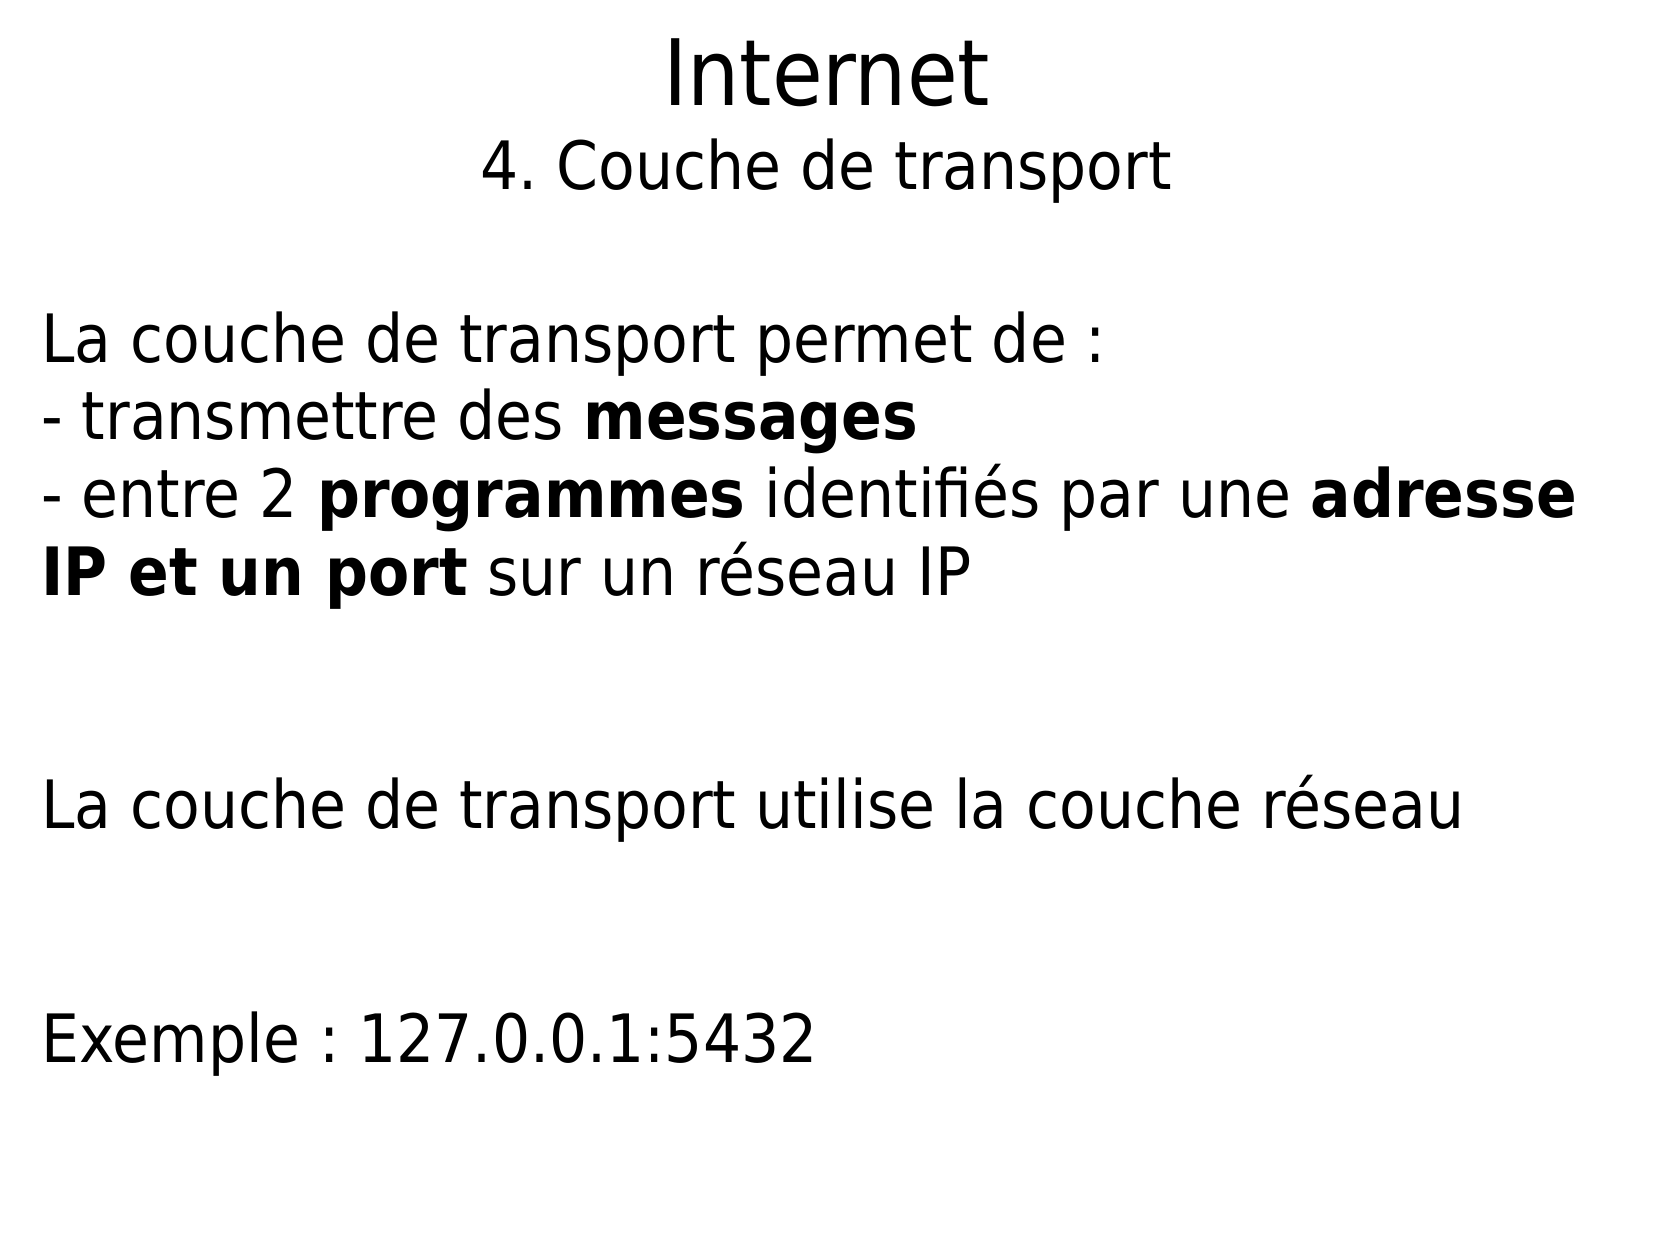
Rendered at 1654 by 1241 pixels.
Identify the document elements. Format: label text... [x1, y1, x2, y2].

title Internet 4. Couche de transport [41, 12, 1613, 214]
title La couche de transport permet de : - transmettre des messages - entre 2 programmes identifiés par une adresse IP et un port sur un réseau IP La couche de transport utilise la couche réseau Exemple : 127.0.0.1:5432 [41, 222, 1613, 1183]
